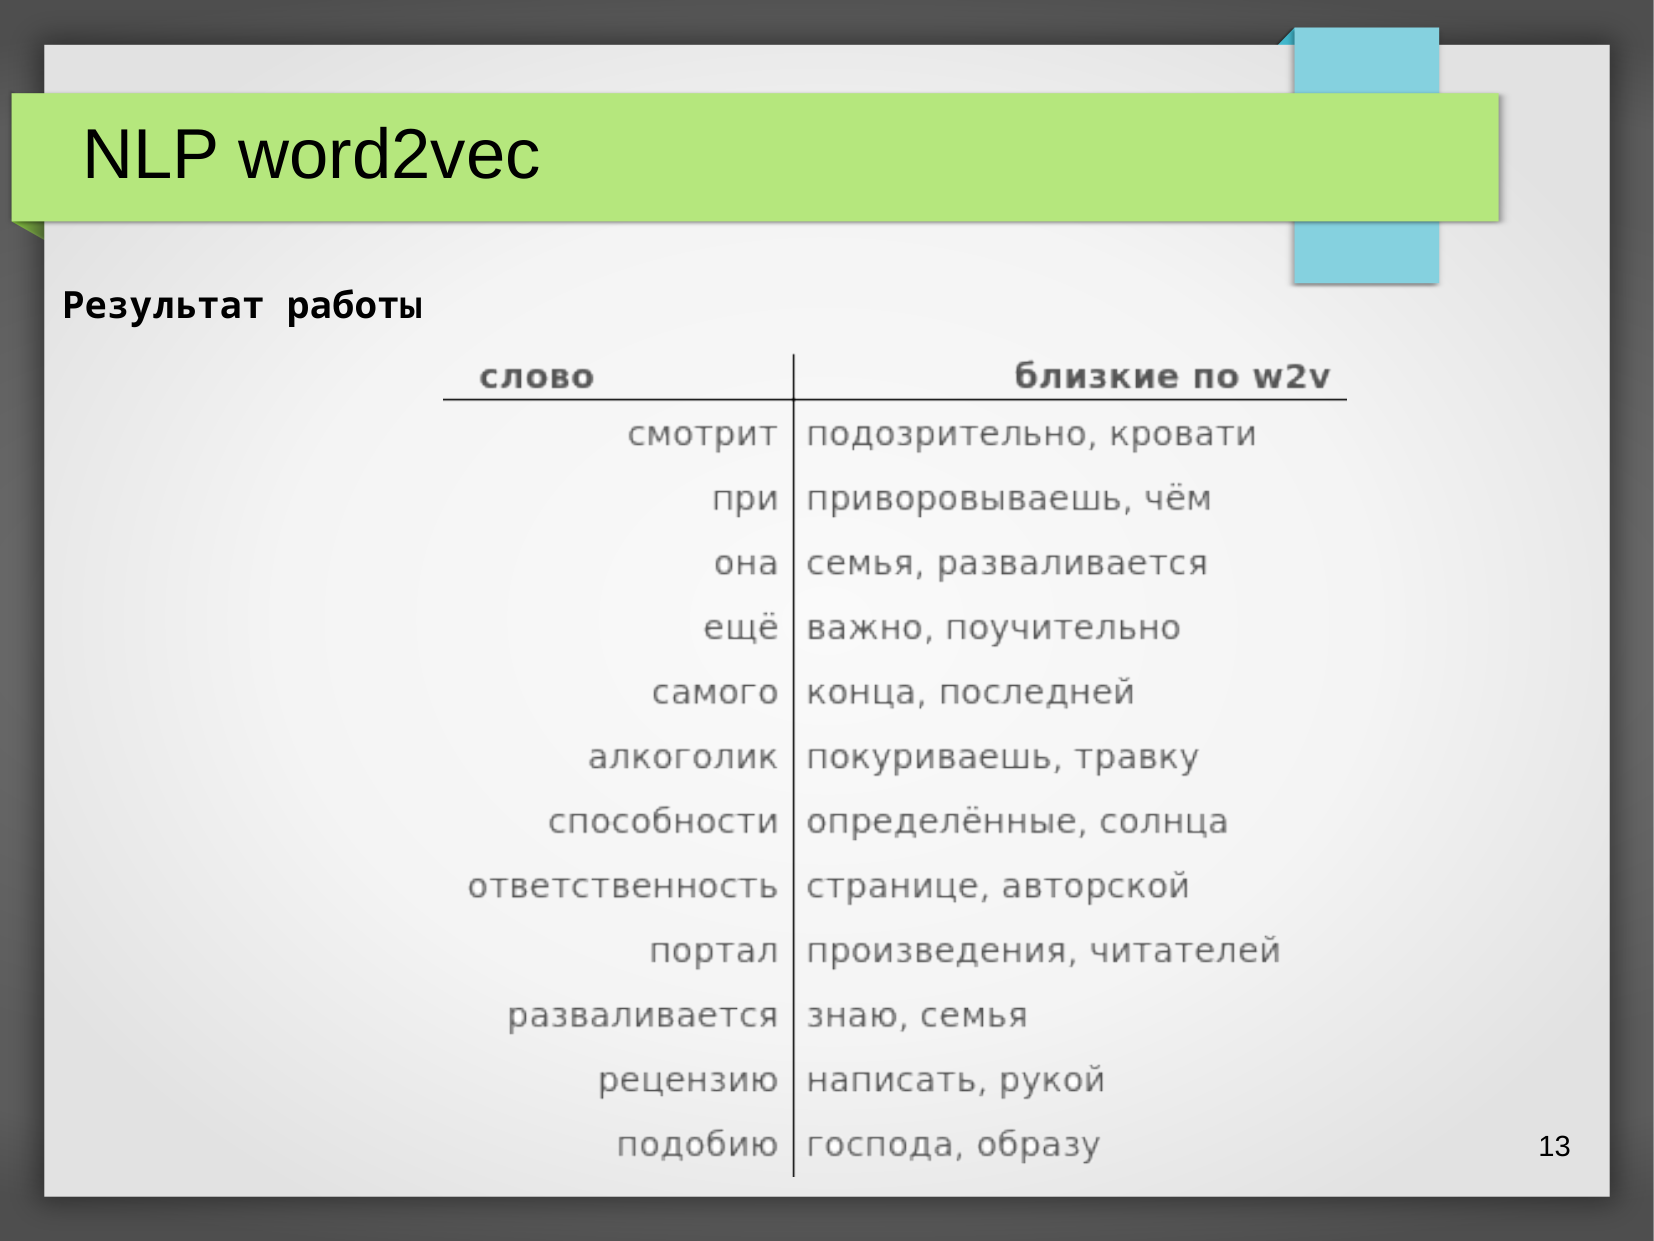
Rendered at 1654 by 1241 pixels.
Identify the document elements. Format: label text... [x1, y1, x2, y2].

text_box Результат работы [47, 271, 1607, 426]
title NLP word2vec [82, 118, 1406, 189]
picture [0, 0, 1654, 1241]
